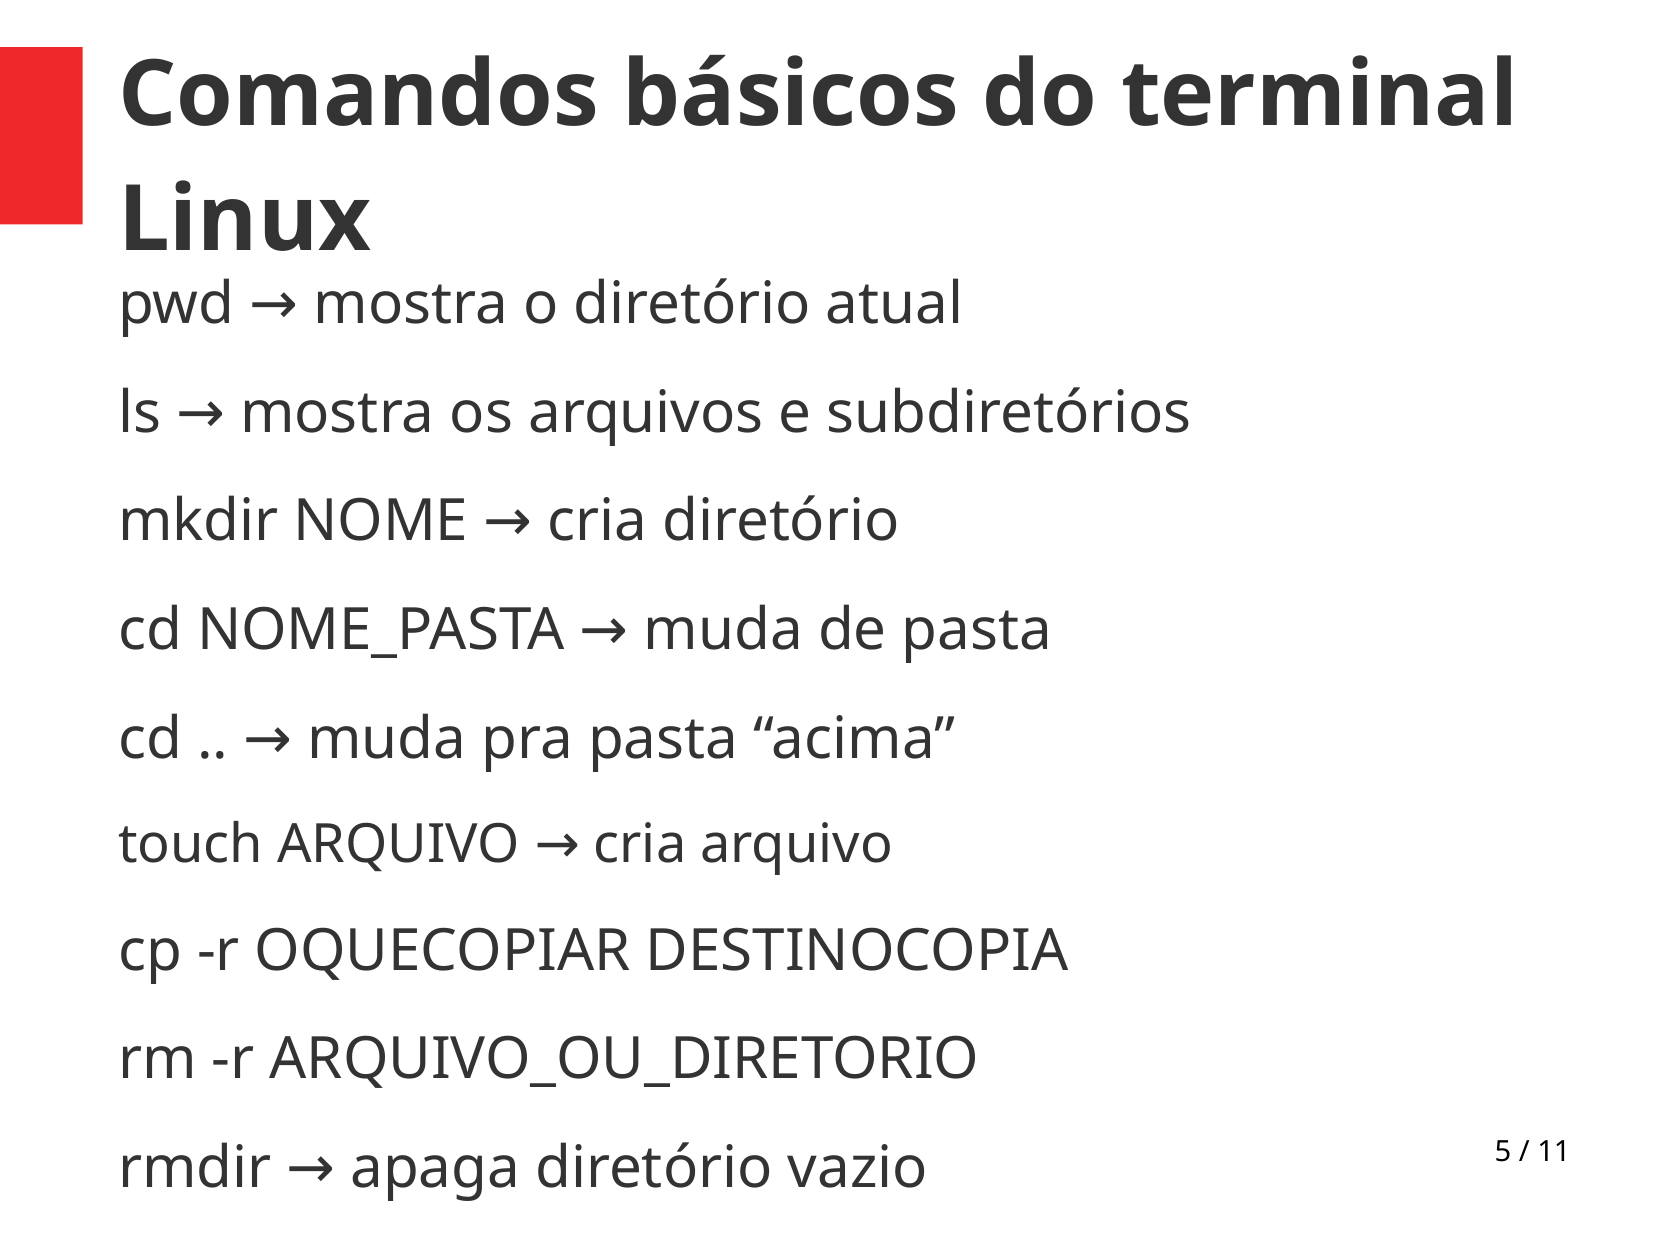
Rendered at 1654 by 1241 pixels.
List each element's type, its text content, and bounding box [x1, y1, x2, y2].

list pwd → mostra o diretório atual ls → mostra os arquivos e subdiretórios mkdir NOME → cria diretório cd NOME_PASTA → muda de pasta cd .. → muda pra pasta “acima” touch ARQUIVO → cria arquivo cp -r OQUECOPIAR DESTINOCOPIA rm -r ARQUIVO_OU_DIRETORIO rmdir → apaga diretório vazio rm ARQUIVO → apaga arquivo [118, 261, 1536, 981]
title Comandos básicos do terminal Linux [118, 45, 1571, 260]
